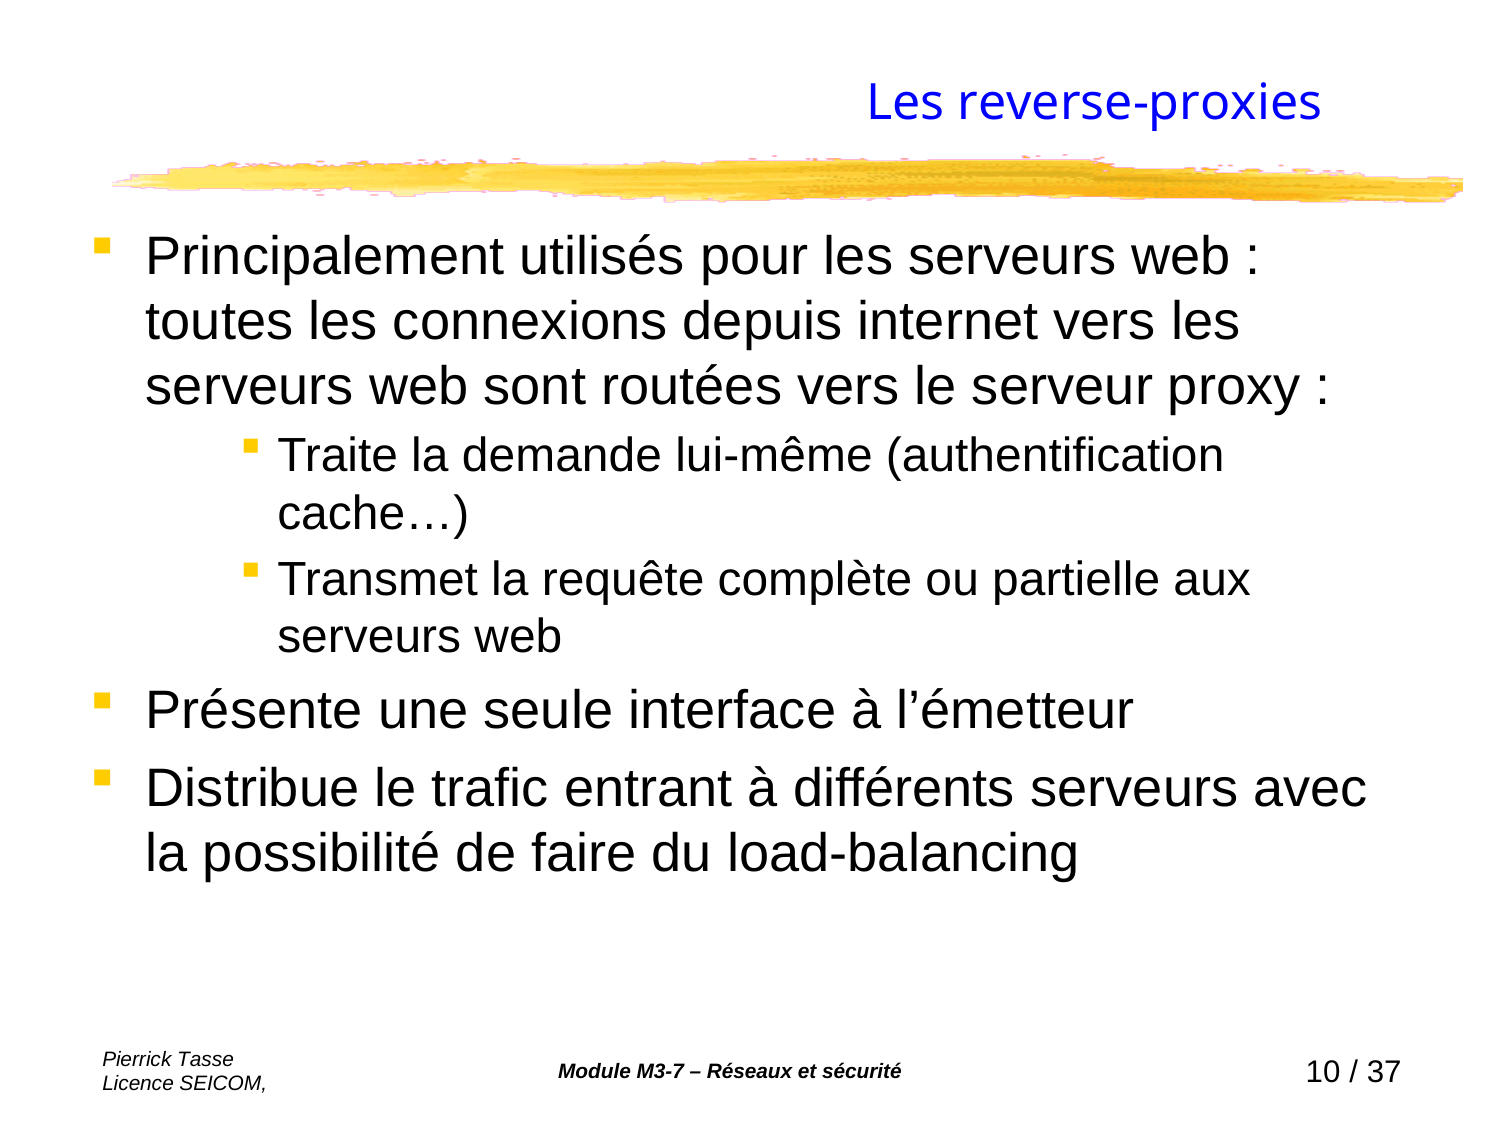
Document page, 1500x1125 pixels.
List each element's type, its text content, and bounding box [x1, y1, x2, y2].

list Principalement utilisés pour les serveurs web : toutes les connexions depuis internet vers les serveurs web sont routées vers le serveur proxy : Traite la demande lui-même (authentification cache…) Transmet la requête complète ou partielle aux serveurs web Présente une seule interface à l’émetteur Distribue le trafic entrant à différents serveurs avec la possibilité de faire du load-balancing [74, 212, 1417, 1028]
title Les reverse-proxies [62, 37, 1338, 138]
picture [112, 149, 1463, 213]
